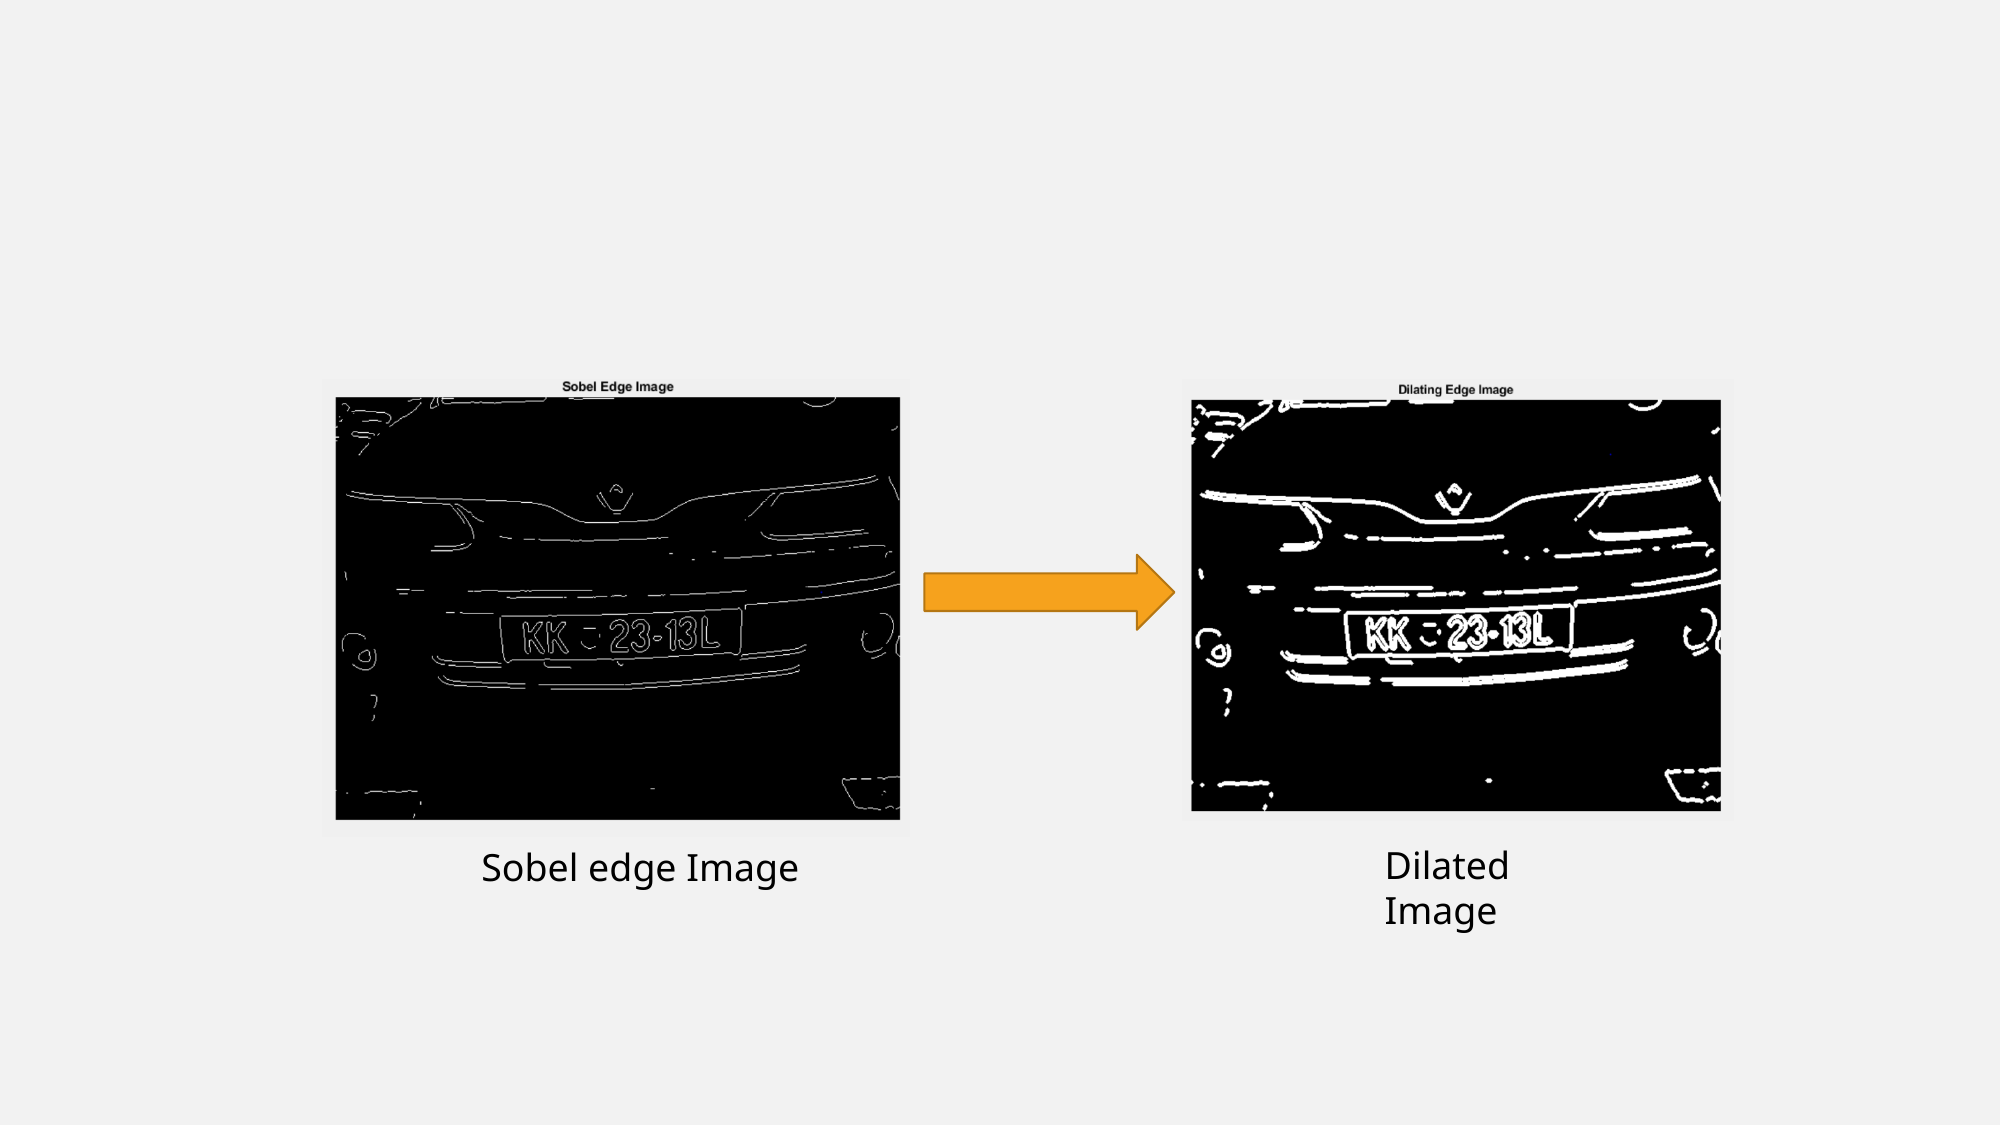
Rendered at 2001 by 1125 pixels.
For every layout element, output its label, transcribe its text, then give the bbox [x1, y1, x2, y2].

picture [1182, 379, 1734, 821]
list [762, 878, 772, 887]
list [1403, 906, 1413, 924]
list [1458, 906, 1470, 922]
list [1416, 906, 1426, 924]
list [762, 863, 772, 879]
text_box Sobel edge Image [466, 837, 762, 898]
text_box [924, 554, 1175, 630]
list [372, 294, 1634, 924]
list [1482, 906, 1492, 912]
picture [322, 379, 910, 837]
text_box Dilated Image [1369, 835, 1613, 896]
list [1437, 914, 1447, 922]
